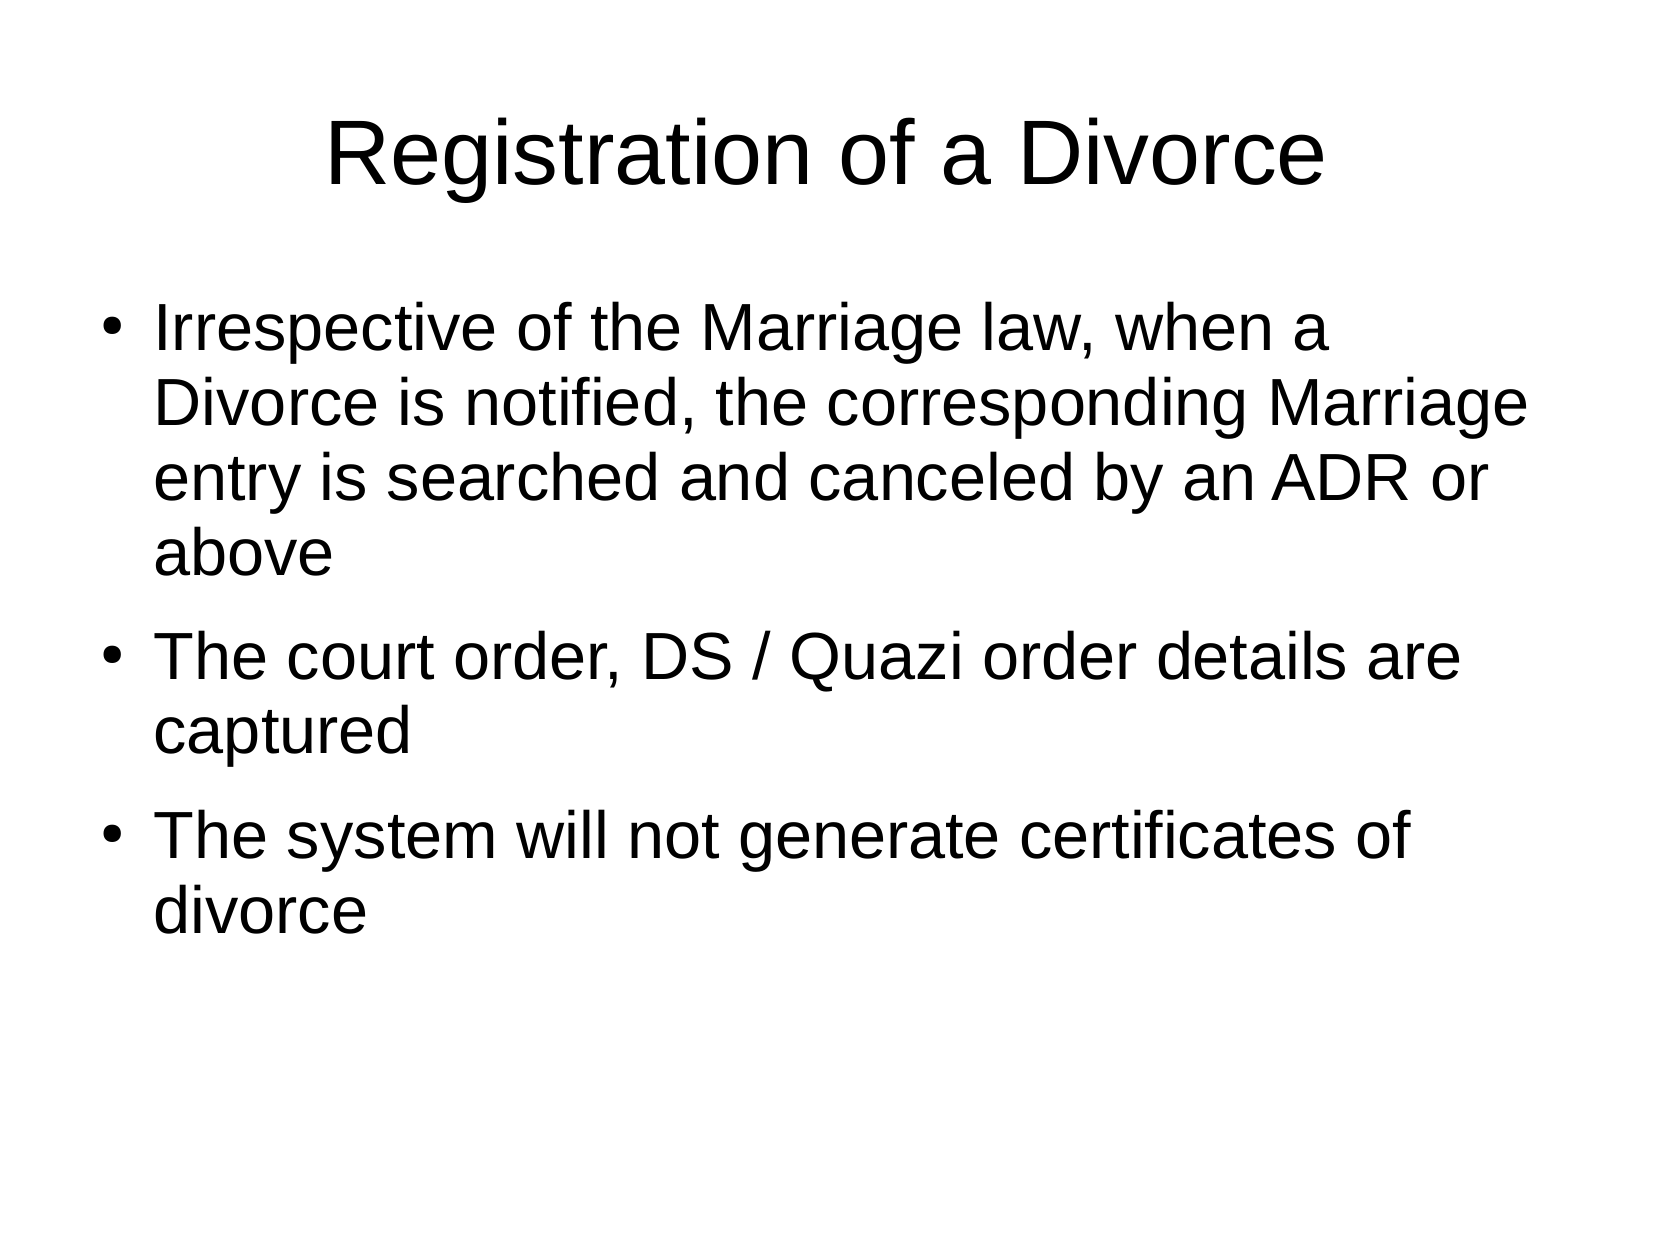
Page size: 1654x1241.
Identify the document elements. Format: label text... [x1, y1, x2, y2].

list Irrespective of the Marriage law, when a Divorce is notified, the corresponding Marriage entry is searched and canceled by an ADR or above The court order, DS / Quazi order details are captured The system will not generate certificates of divorce [82, 290, 1571, 1109]
title Registration of a Divorce [82, 56, 1571, 250]
